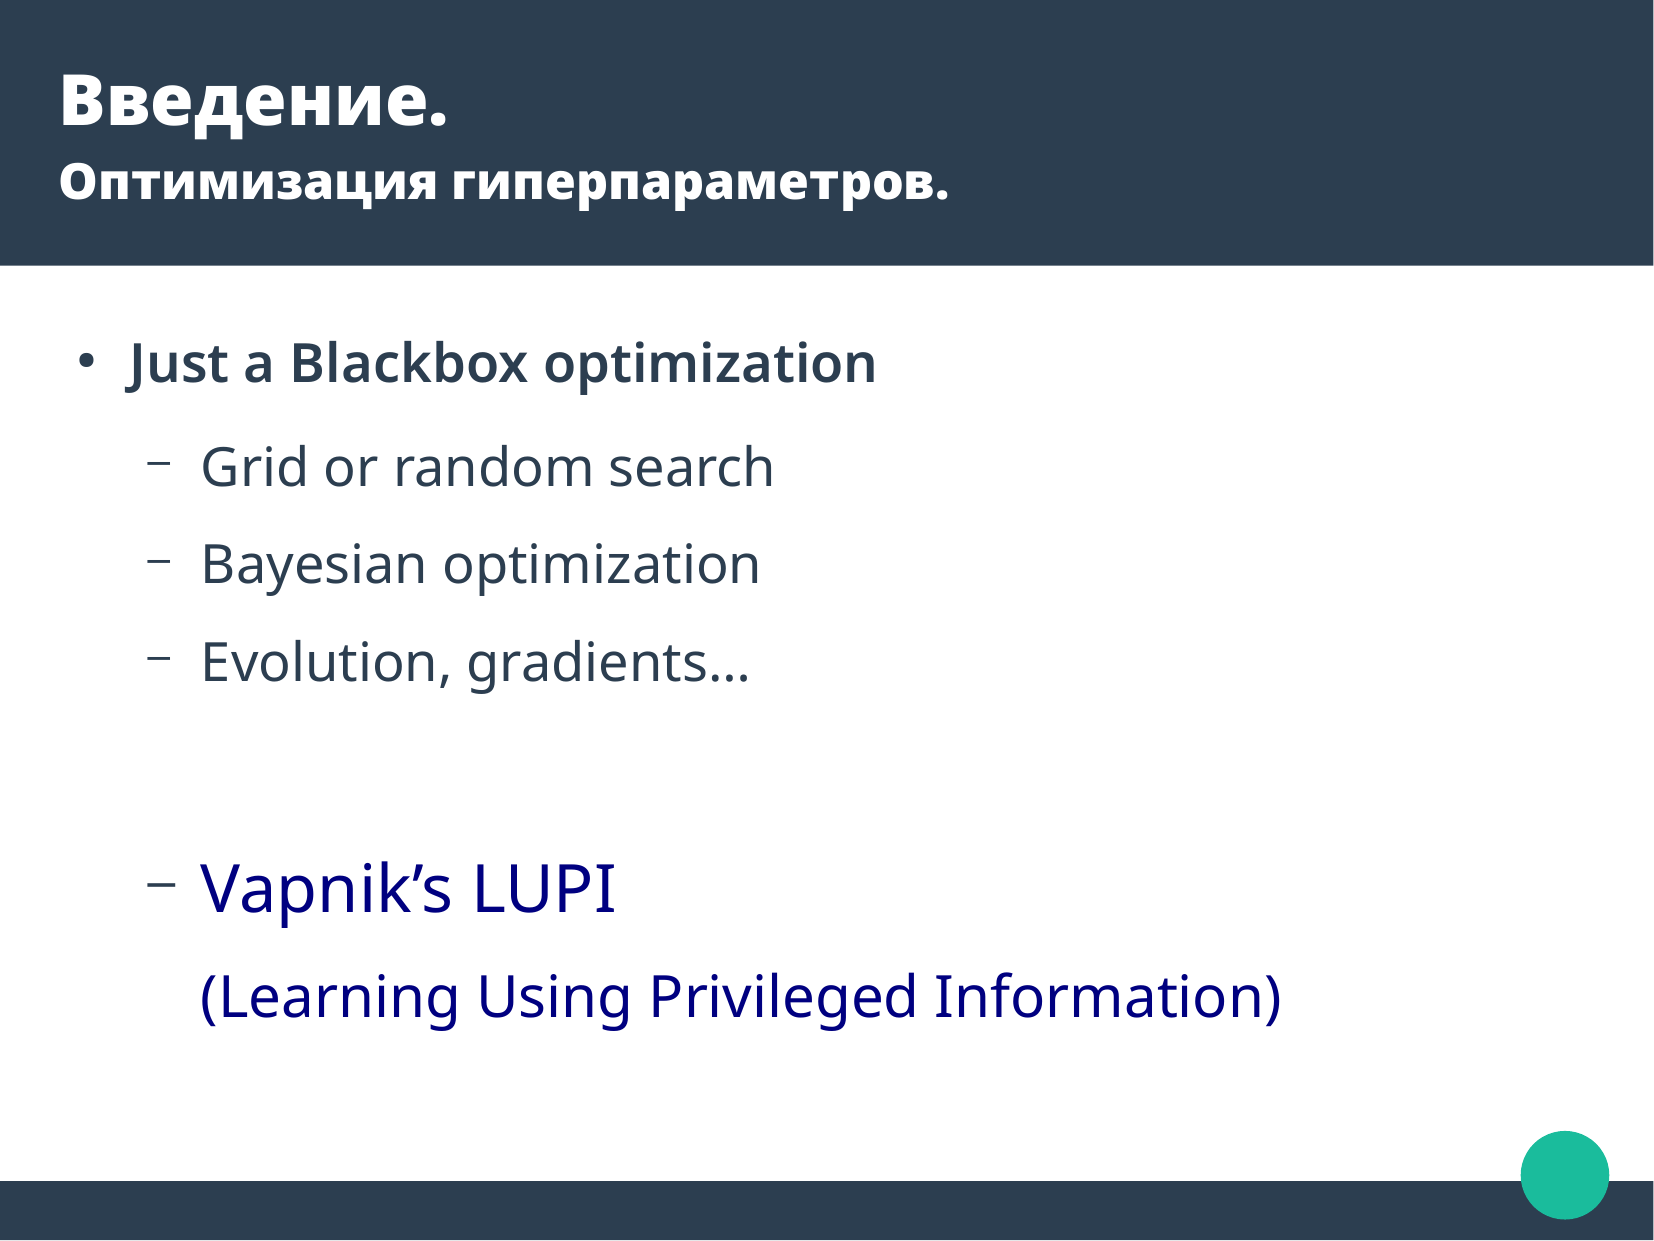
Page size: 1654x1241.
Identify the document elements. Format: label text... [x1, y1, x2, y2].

list Just a Blackbox optimization Grid or random search Bayesian optimization Evolution, gradients… Vapnik’s LUPI (Learning Using Privileged Information) [59, 324, 1595, 1152]
title Введение. Оптимизация гиперпараметров. [59, 49, 1595, 207]
